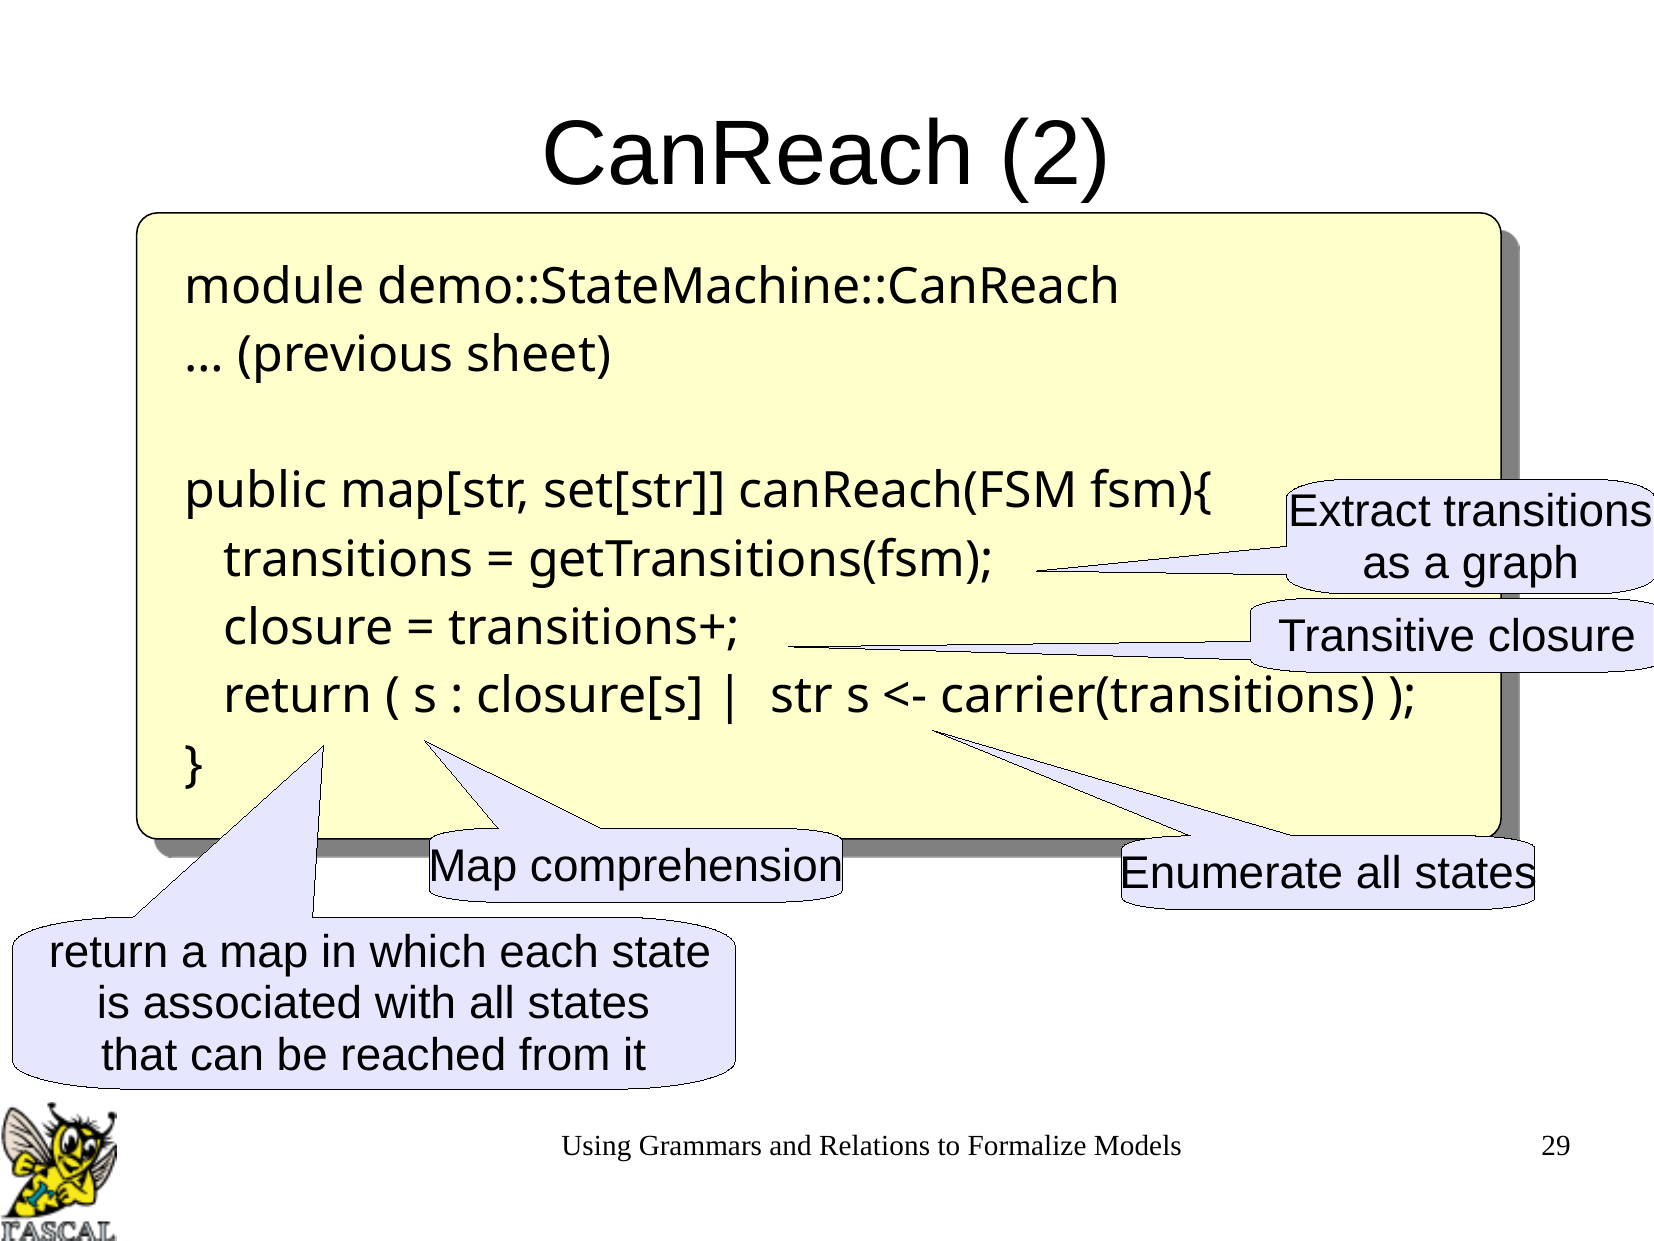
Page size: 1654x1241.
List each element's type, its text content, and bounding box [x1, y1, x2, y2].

text_box Map comprehension [424, 740, 843, 903]
text_box Enumerate all states [932, 730, 1535, 910]
text_box [136, 212, 1502, 839]
title CanReach (2) [82, 56, 1571, 250]
text_box module demo::StateMachine::CanReach … (previous sheet) public map[str, set[str]] canReach(FSM fsm){ transitions = getTransitions(fsm); closure = transitions+; return ( s : closure[s] | str s <- carrier(transitions) ); } [169, 242, 1654, 1097]
text_box Transitive closure [788, 598, 1654, 673]
text_box return a map in which each state is associated with all states that can be reached from it [12, 745, 736, 1090]
text_box Extract transitions as a graph [1036, 479, 1654, 594]
picture [0, 1102, 117, 1241]
